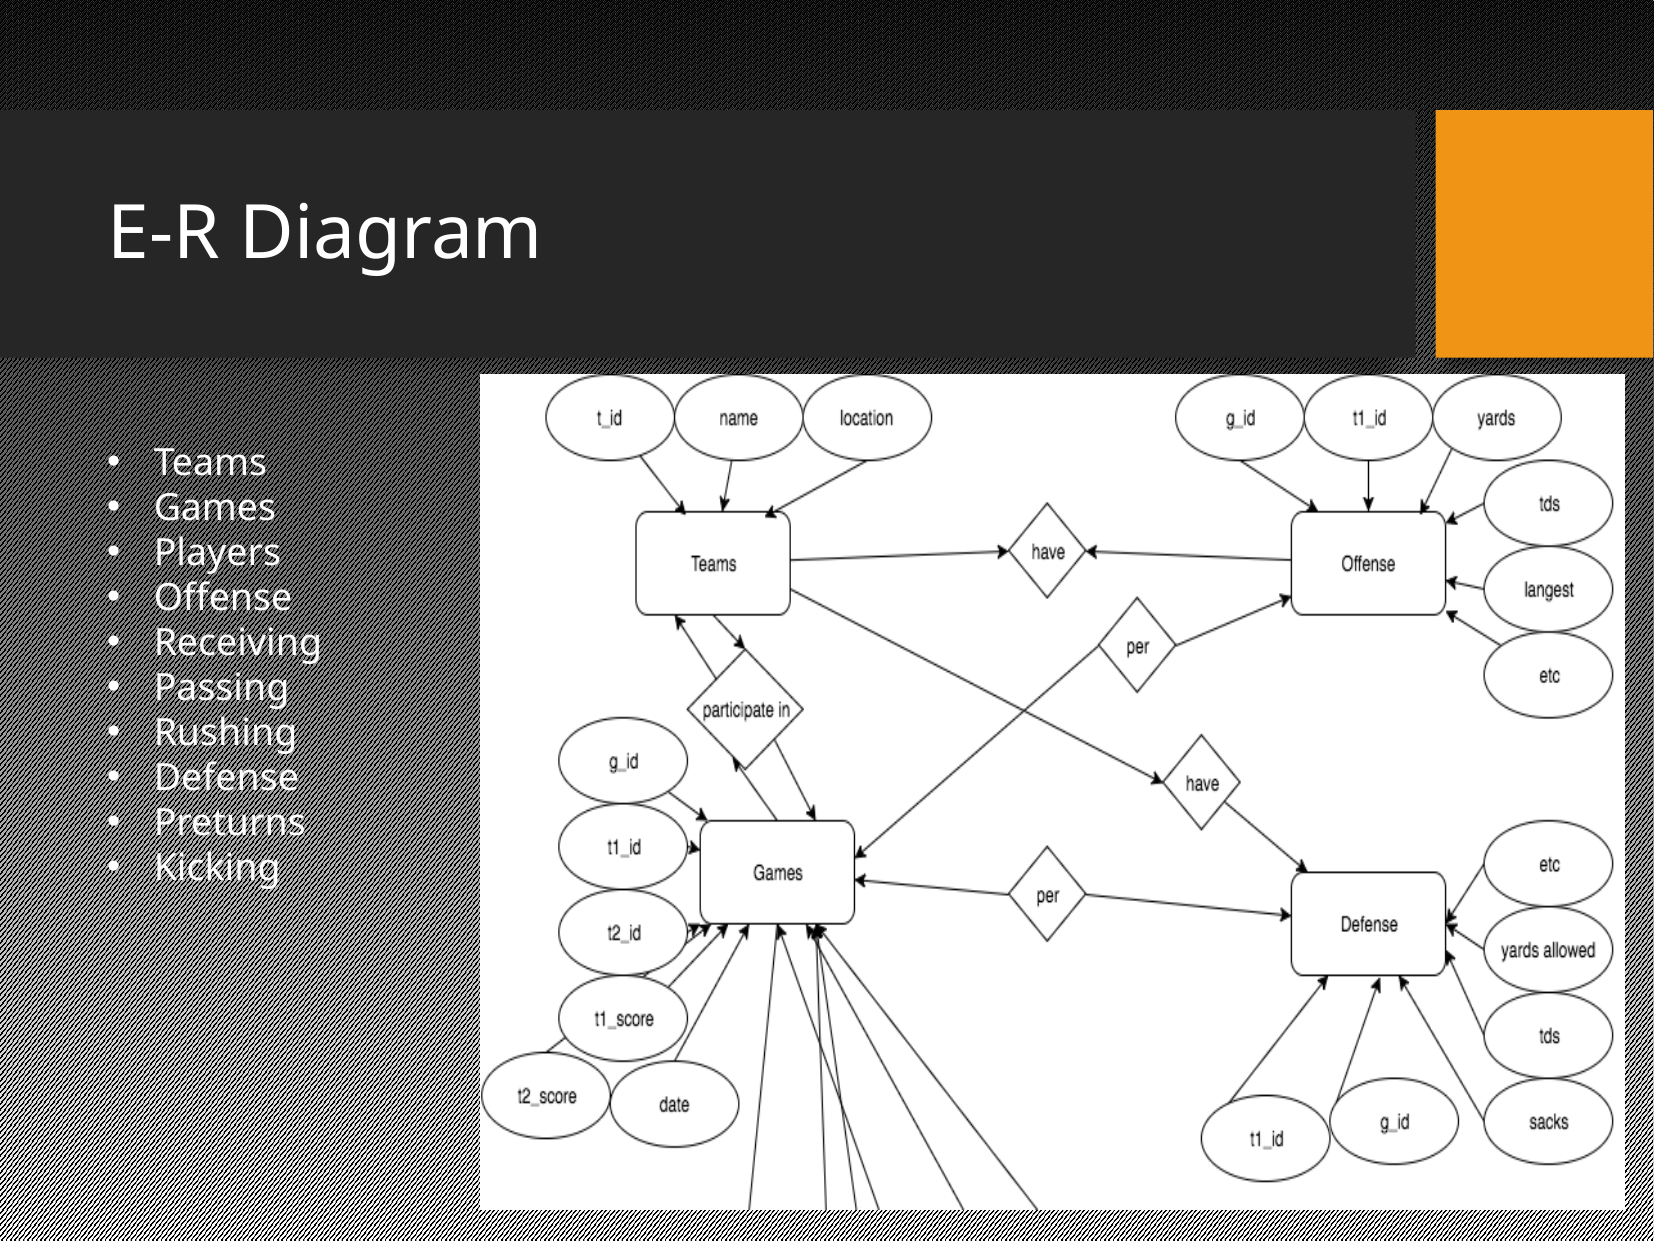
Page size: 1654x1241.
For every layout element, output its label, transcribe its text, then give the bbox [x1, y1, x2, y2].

text_box Teams Games Players Offense Receiving Passing Rushing Defense Preturns Kicking [92, 430, 480, 896]
picture [0, 0, 1654, 1241]
title E-R Diagram [92, 136, 1397, 332]
